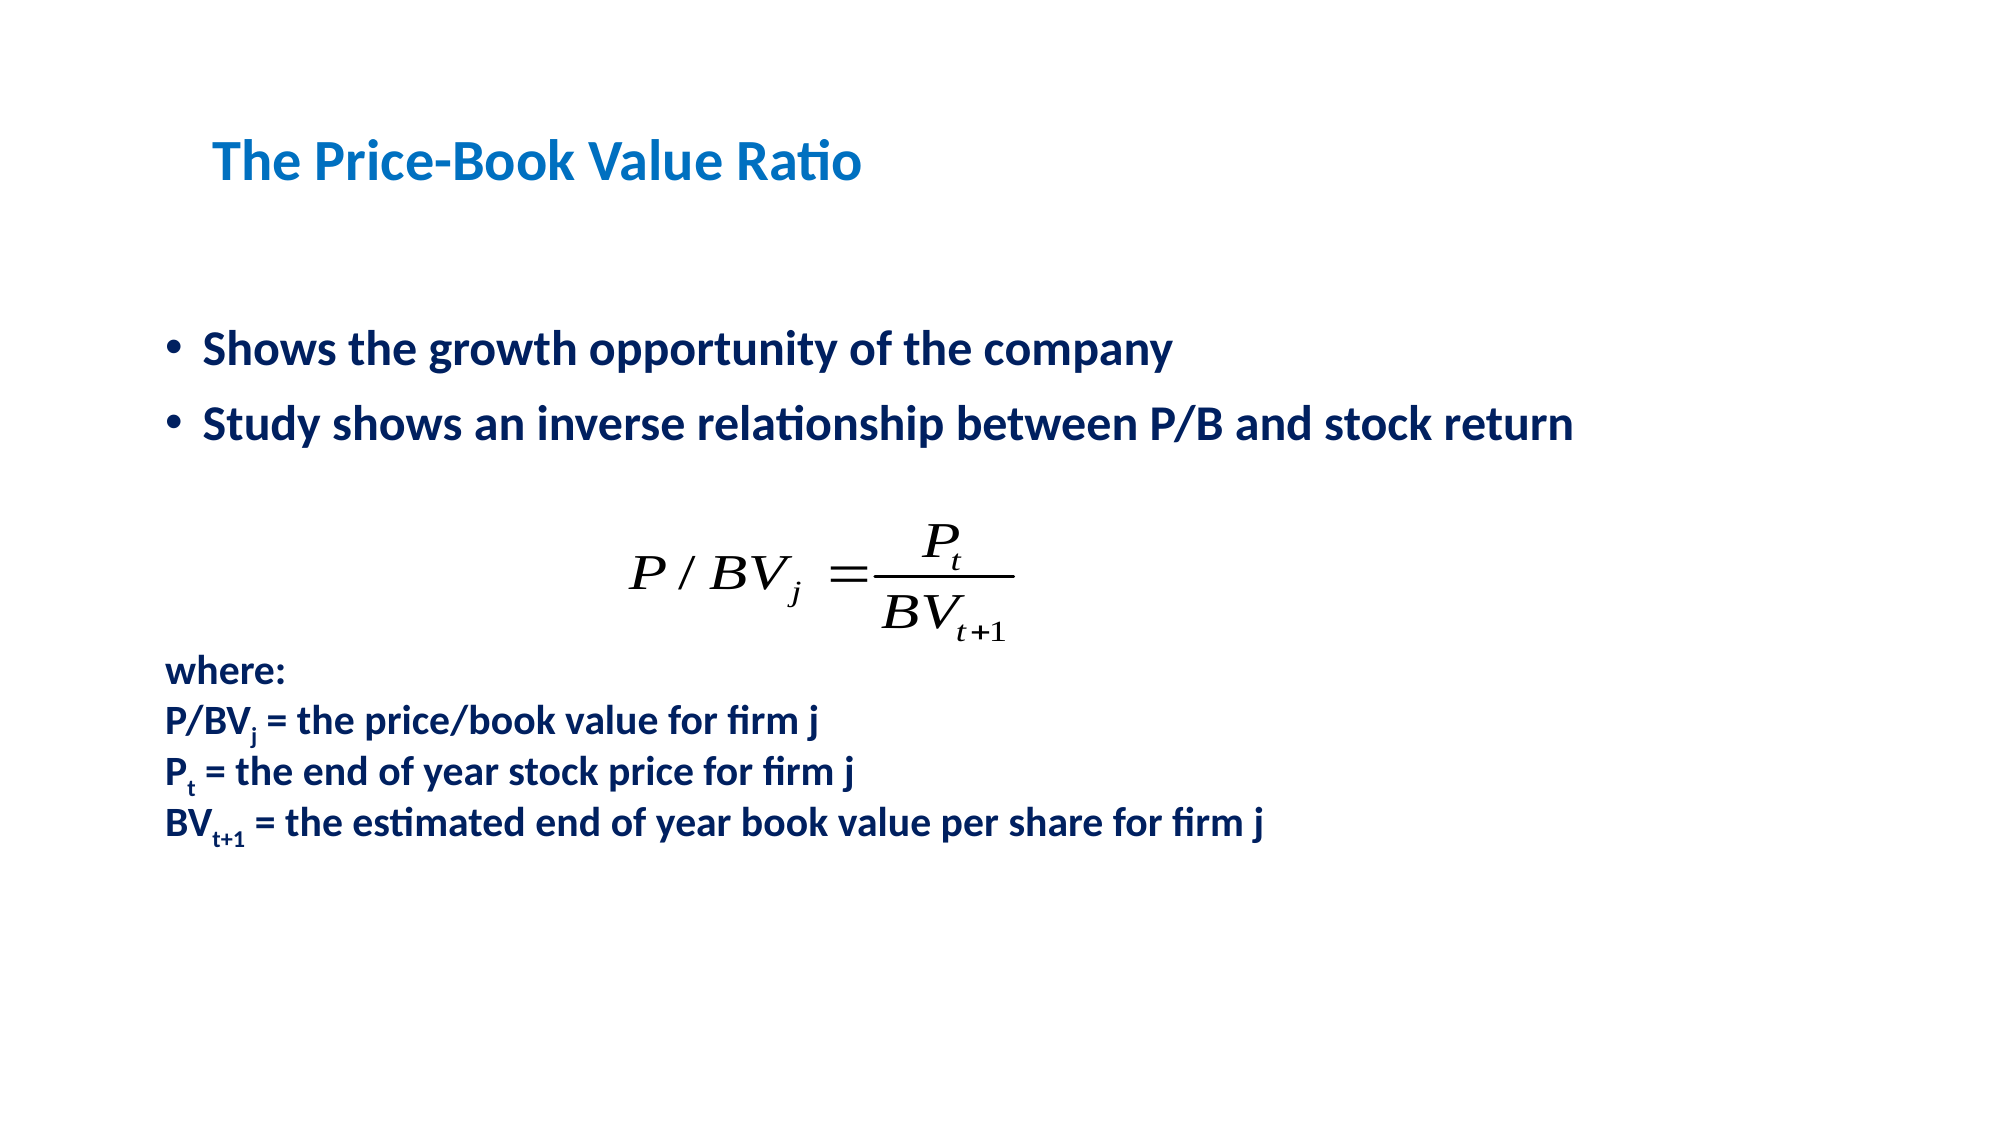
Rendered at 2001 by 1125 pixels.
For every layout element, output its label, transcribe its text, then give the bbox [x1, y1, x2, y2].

chart [617, 509, 1025, 650]
text_box The Price-Book Value Ratio [197, 114, 1724, 200]
text_box Shows the growth opportunity of the company Study shows an inverse relationship between P/B and stock return where: P/BVj = the price/book value for firm j Pt = the end of year stock price for firm j BVt+1 = the estimated end of year book value per share for firm j [150, 315, 1603, 915]
